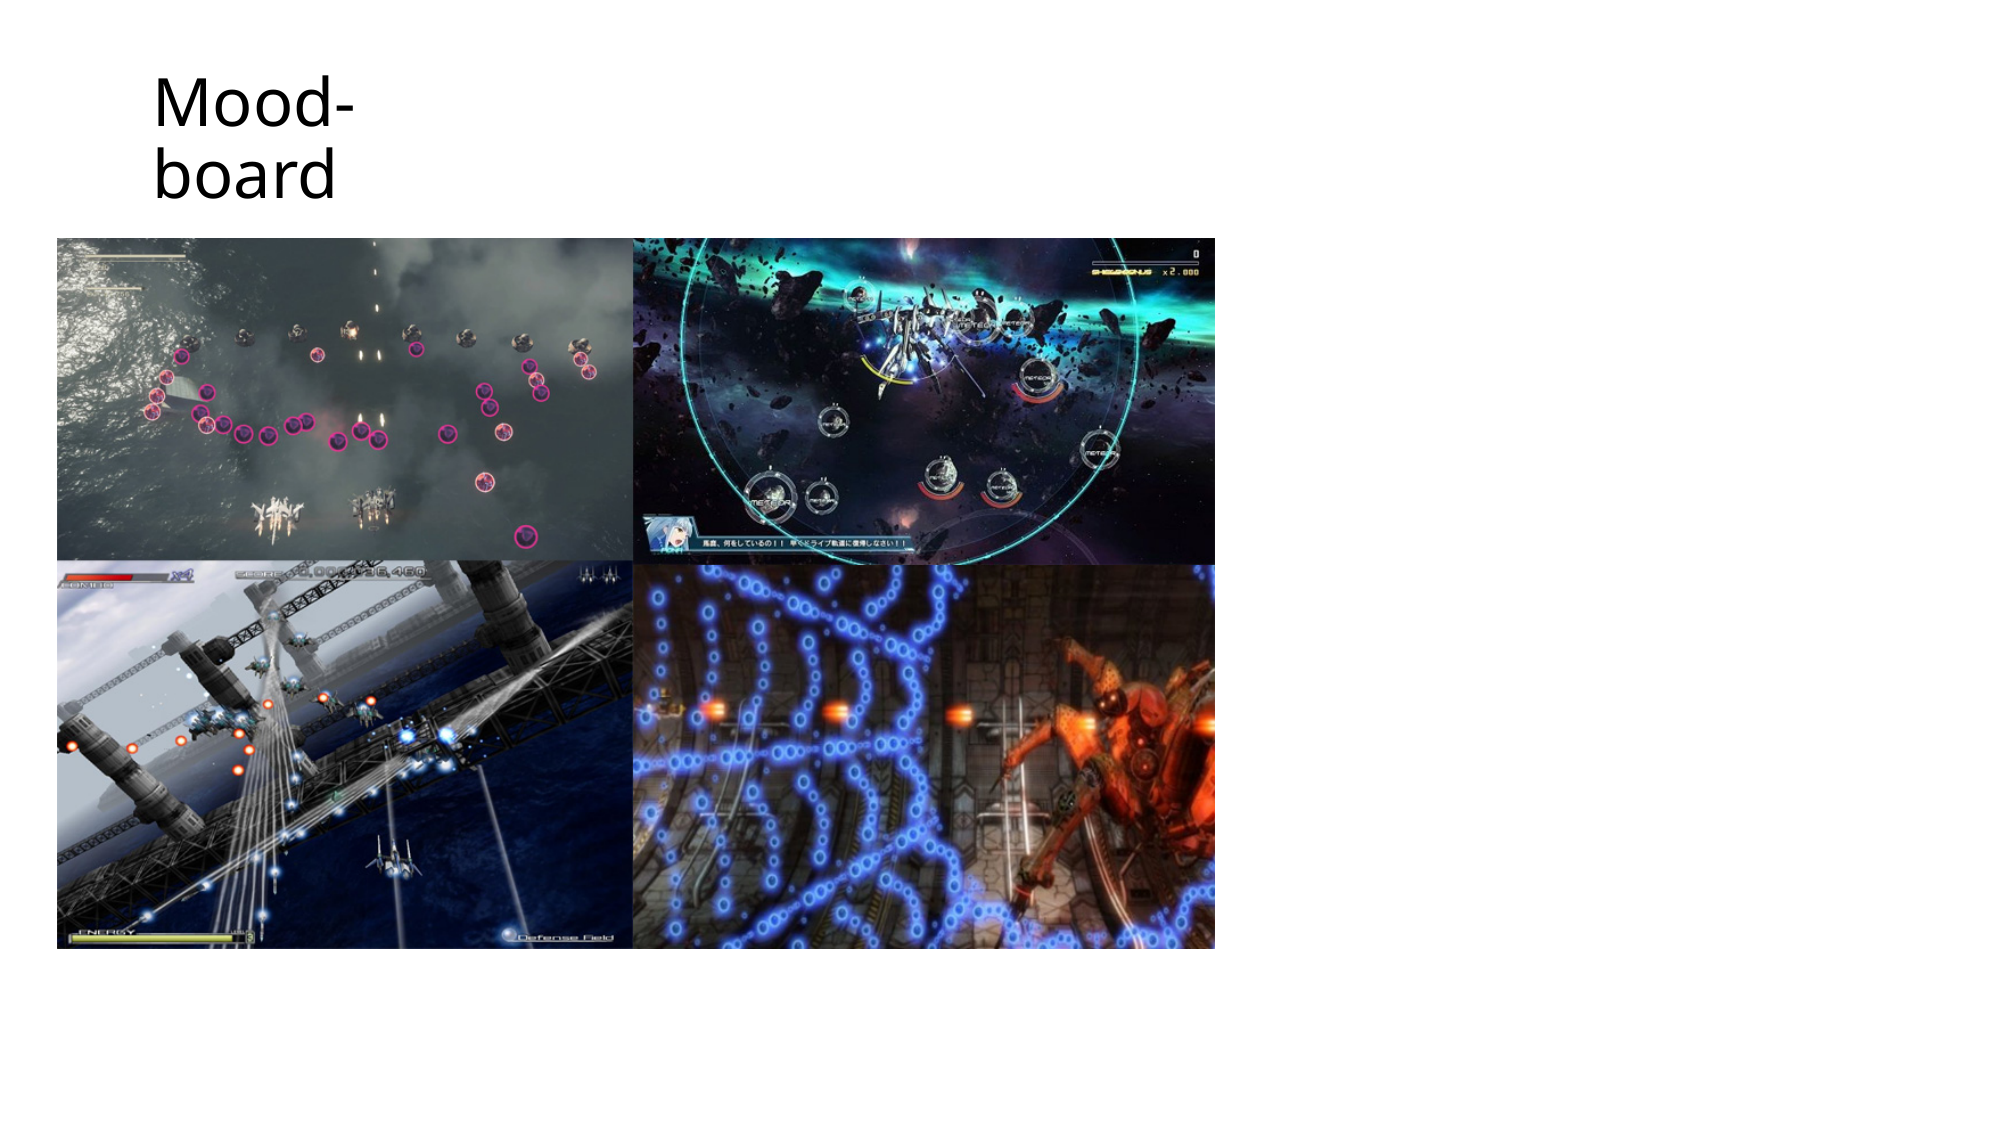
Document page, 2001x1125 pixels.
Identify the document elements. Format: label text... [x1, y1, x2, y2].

title Mood-board [137, 59, 514, 222]
picture [57, 238, 1215, 949]
